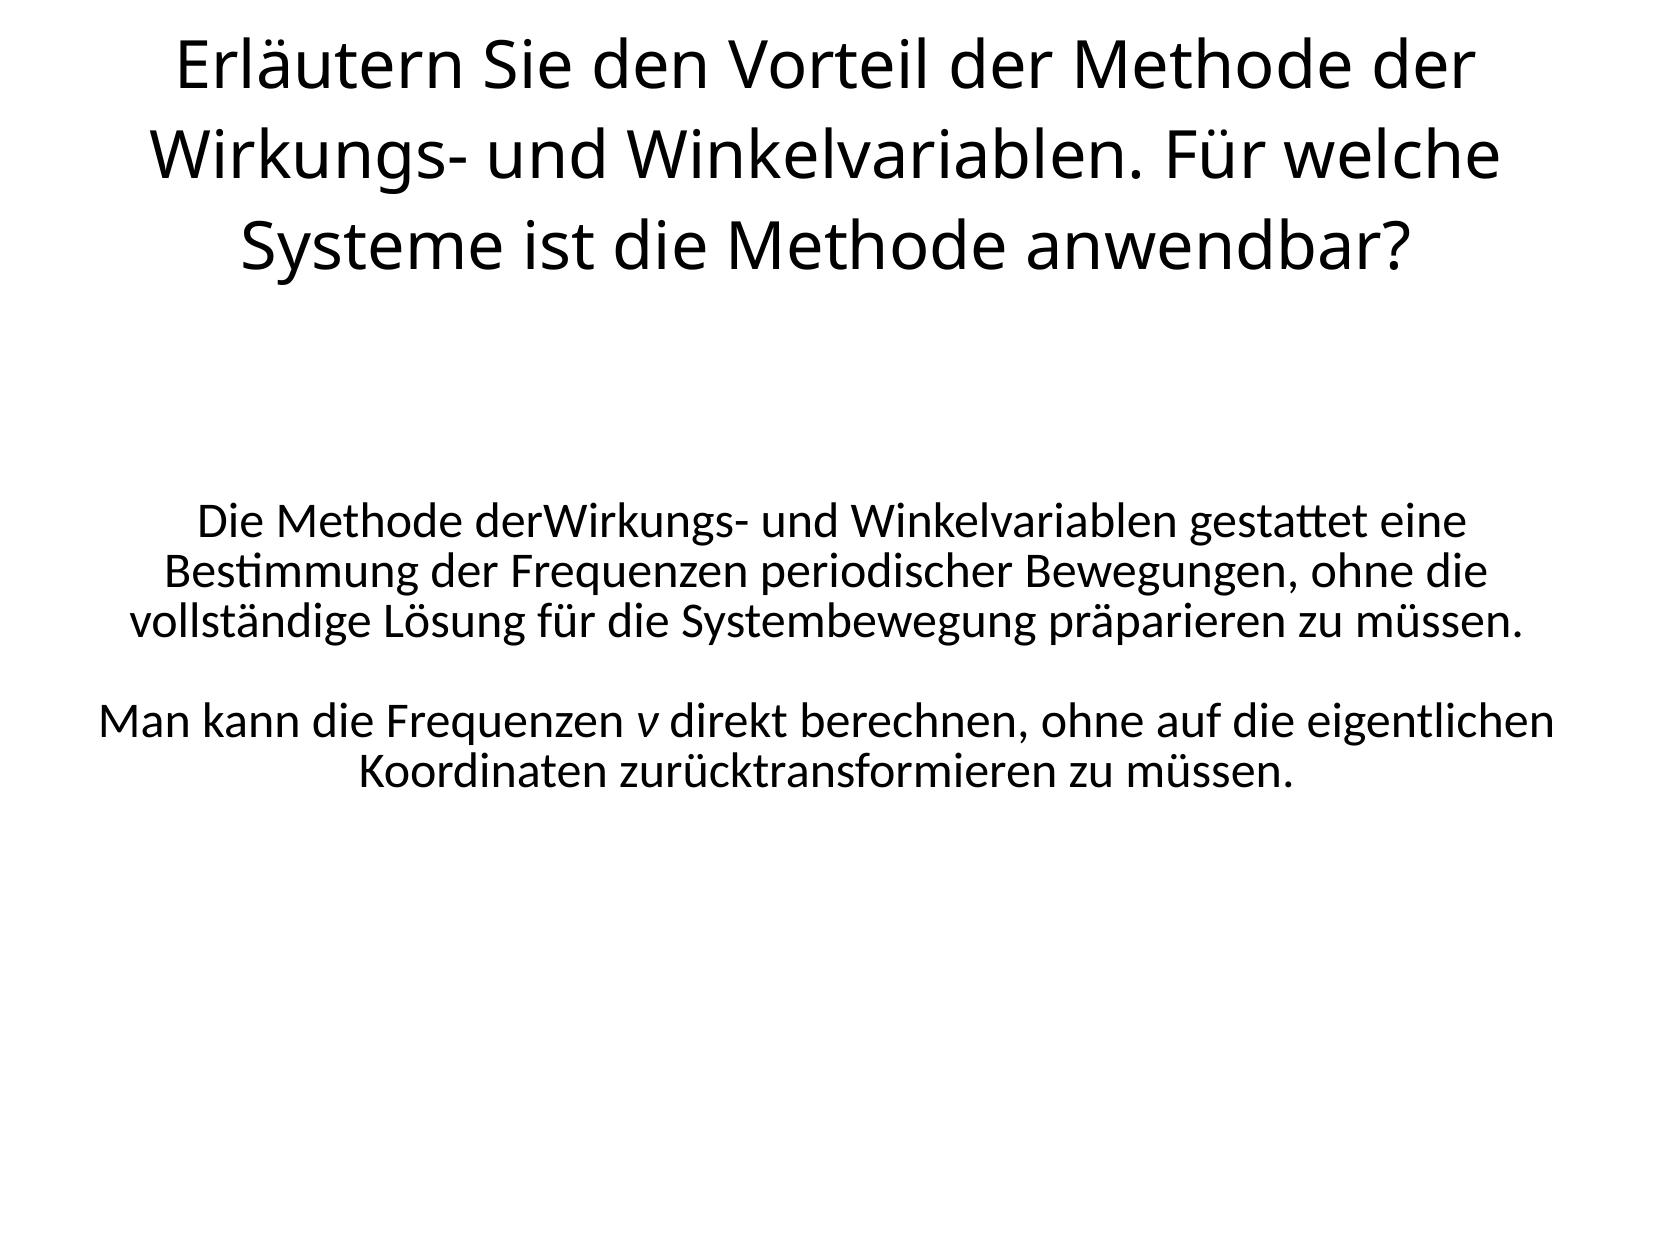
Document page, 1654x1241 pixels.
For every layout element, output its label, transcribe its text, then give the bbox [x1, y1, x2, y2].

subtitle Die Methode derWirkungs- und Winkelvariablen gestattet eine Bestimmung der Frequenzen periodischer Bewegungen, ohne die vollständige Lösung für die Systembewegung präparieren zu müssen. Man kann die Frequenzen ν direkt berechnen, ohne auf die eigentlichen Koordinaten zurücktransformieren zu müssen. [82, 290, 1571, 1010]
title Erläutern Sie den Vorteil der Methode der Wirkungs- und Winkelvariablen. Für welche Systeme ist die Methode anwendbar? [82, 19, 1571, 287]
